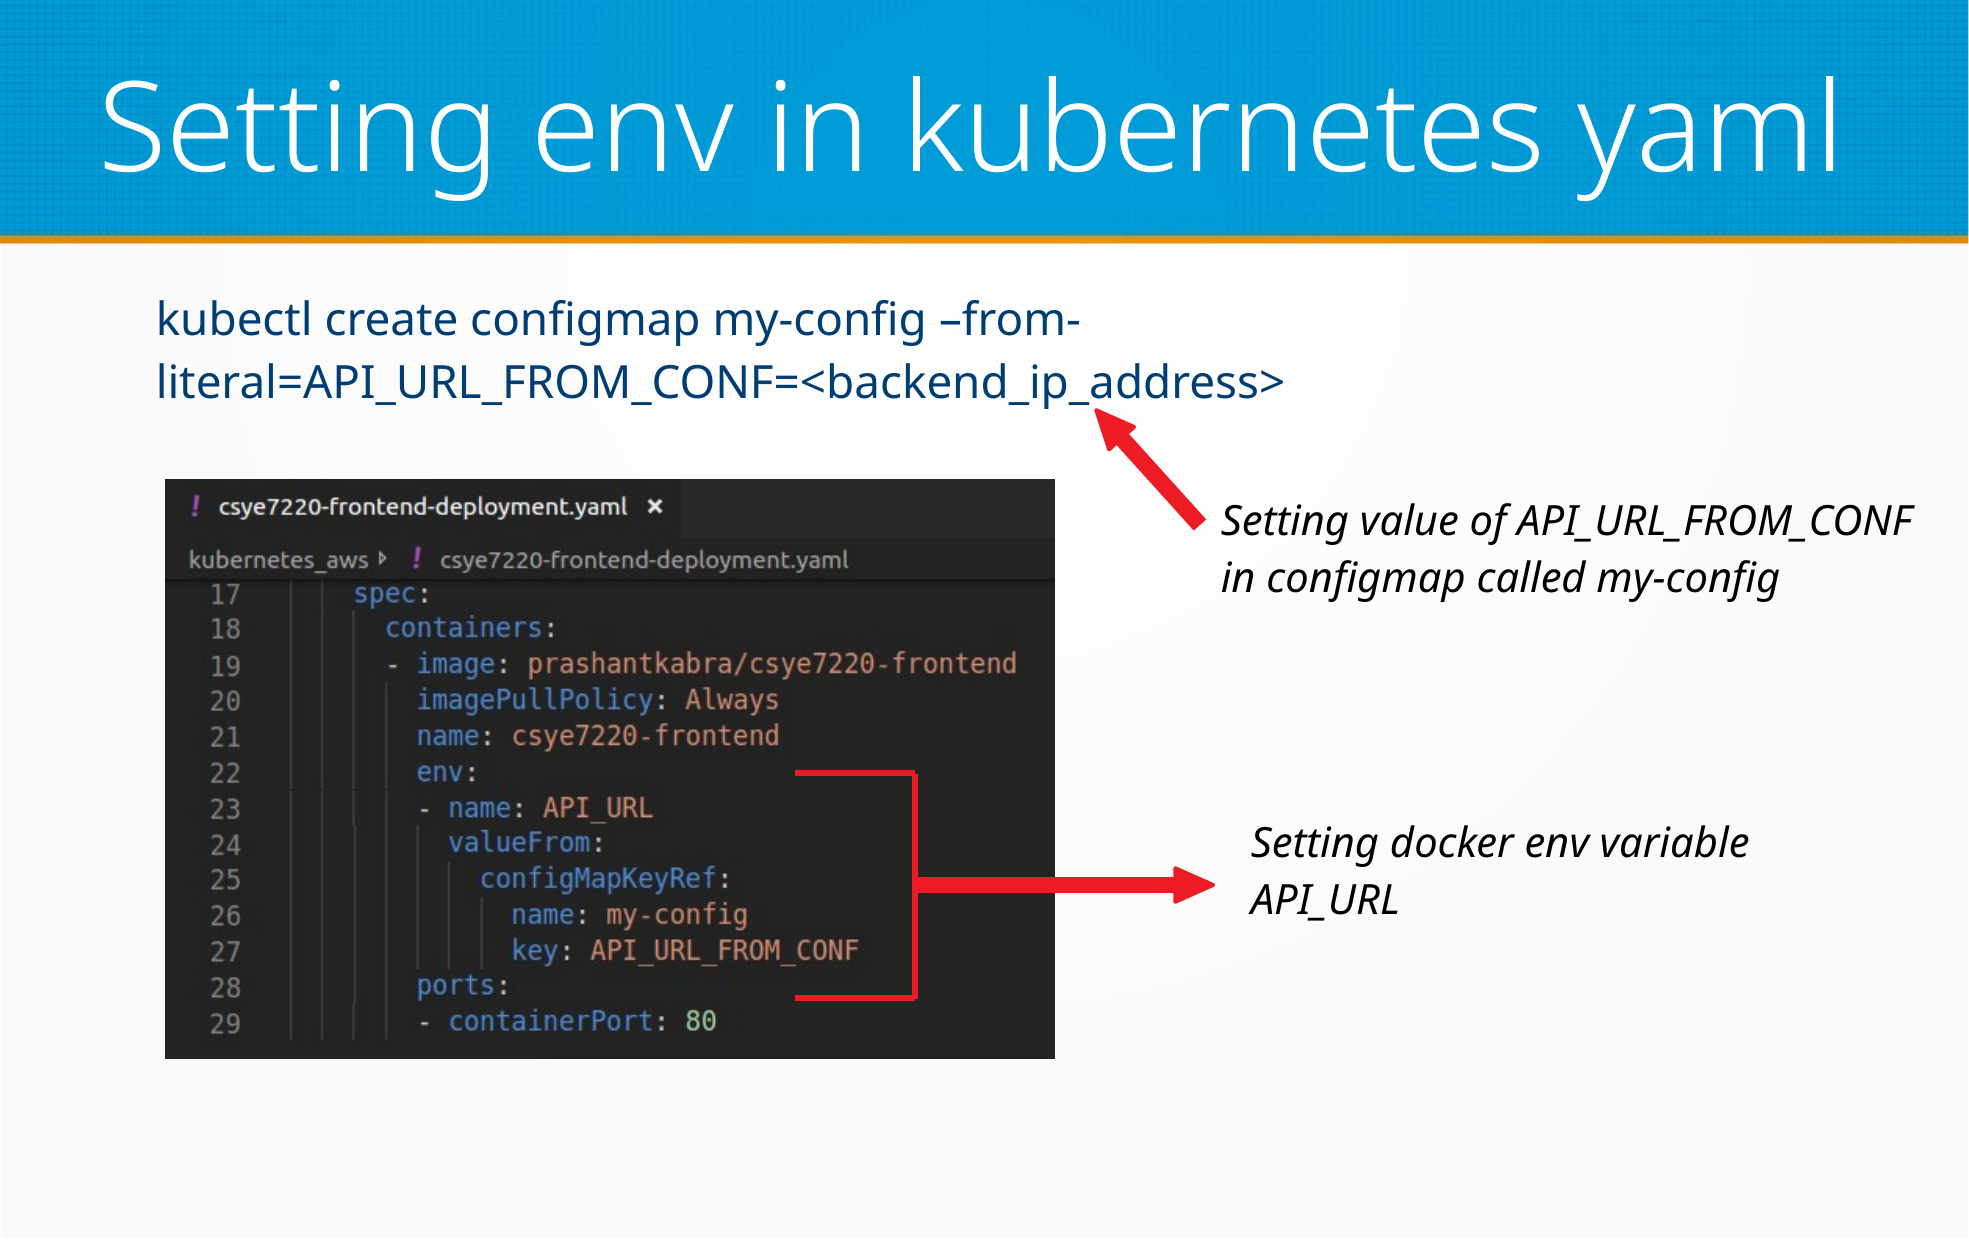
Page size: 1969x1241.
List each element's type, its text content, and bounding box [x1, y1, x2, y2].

text_box Setting docker env variable API_URL [1245, 810, 1816, 930]
text_box kubectl create configmap my-config –from-literal=API_URL_FROM_CONF=<backend_ip_address> [150, 268, 1426, 430]
text_box Setting value of API_URL_FROM_CONF in configmap called my-config [1215, 420, 1921, 676]
title Setting env in kubernetes yaml [98, 19, 1870, 227]
picture [0, 233, 1969, 1241]
